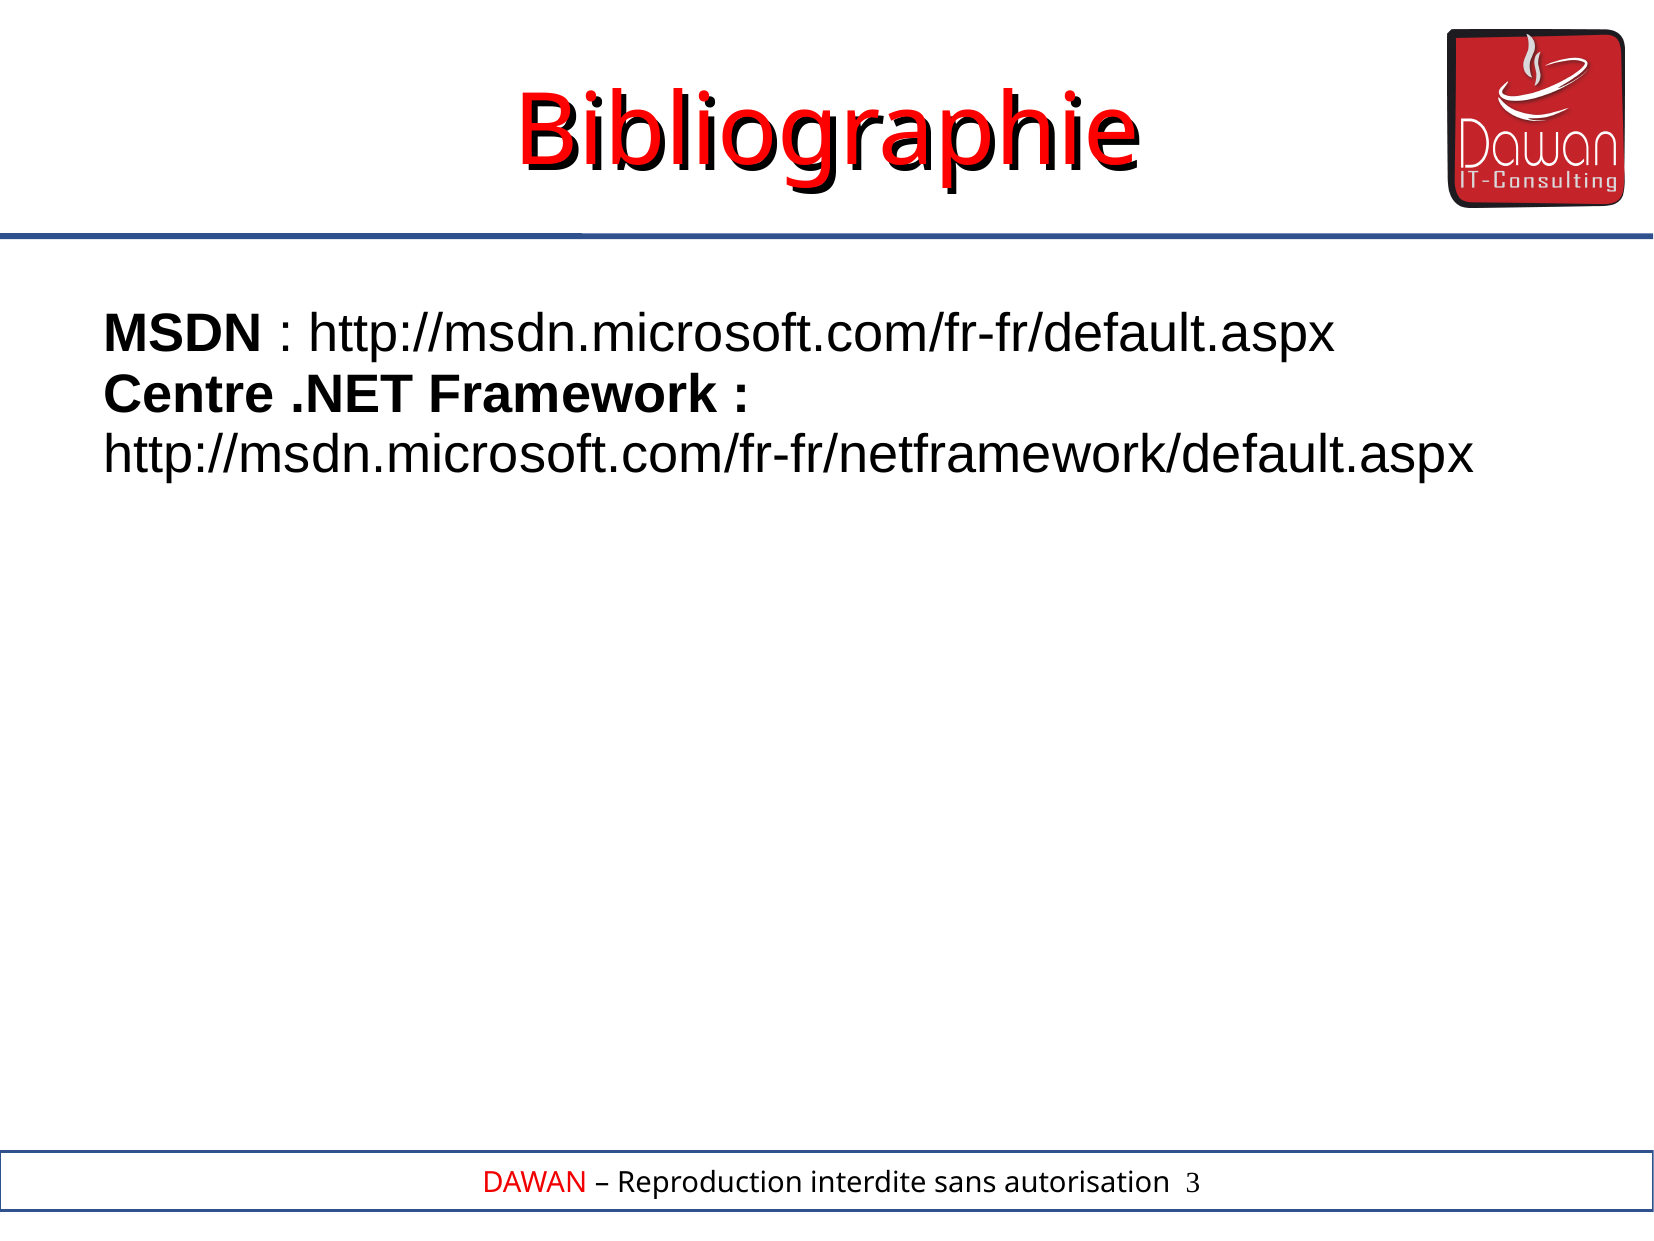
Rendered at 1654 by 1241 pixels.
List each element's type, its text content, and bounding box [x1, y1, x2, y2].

text_box [1185, 1163, 1565, 1228]
text_box Bibliographie [88, 50, 1565, 182]
text_box MSDN : http://msdn.microsoft.com/fr-fr/default.aspx Centre .NET Framework : http://msdn.microsoft.com/fr-fr/netframework/default.aspx [88, 295, 1549, 495]
